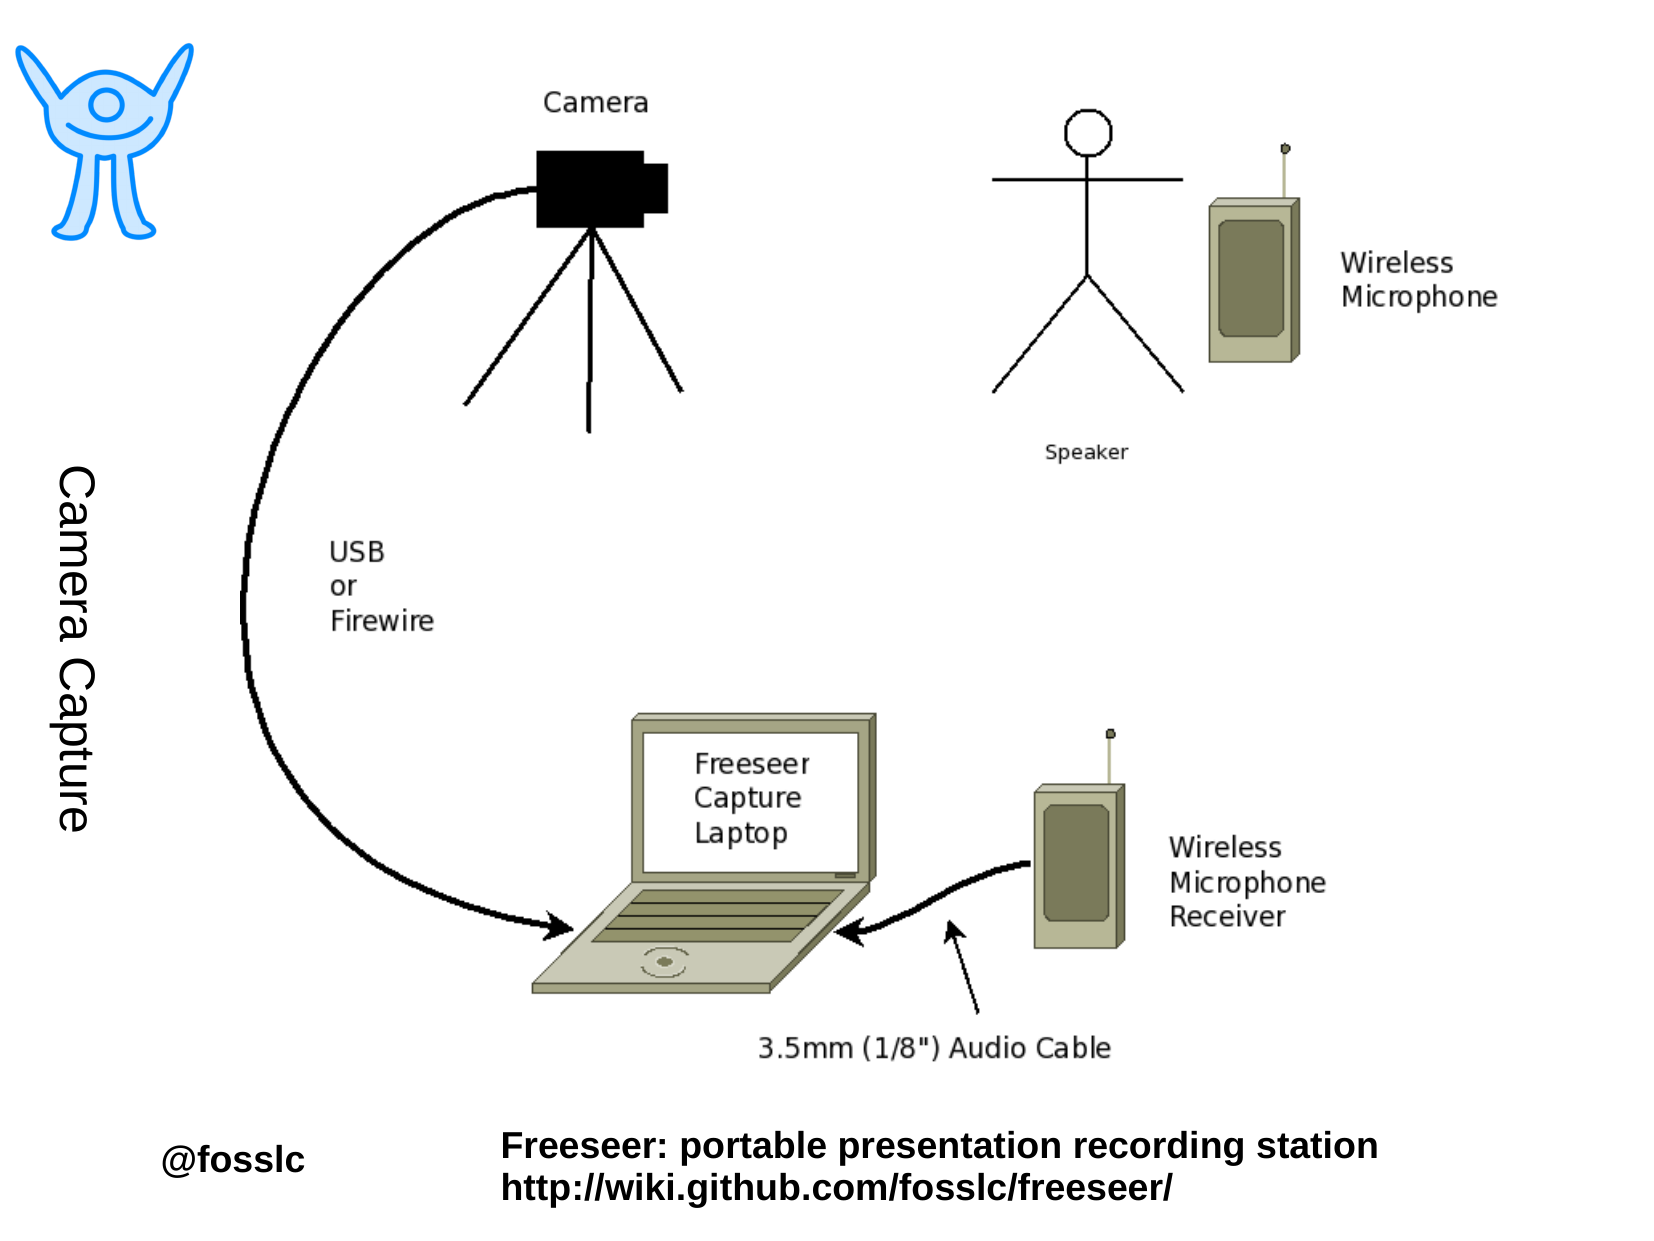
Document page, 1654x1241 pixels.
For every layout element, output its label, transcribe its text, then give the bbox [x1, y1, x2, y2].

text_box Camera Capture [41, 450, 113, 863]
picture [240, 74, 1501, 1069]
picture [8, 25, 198, 293]
